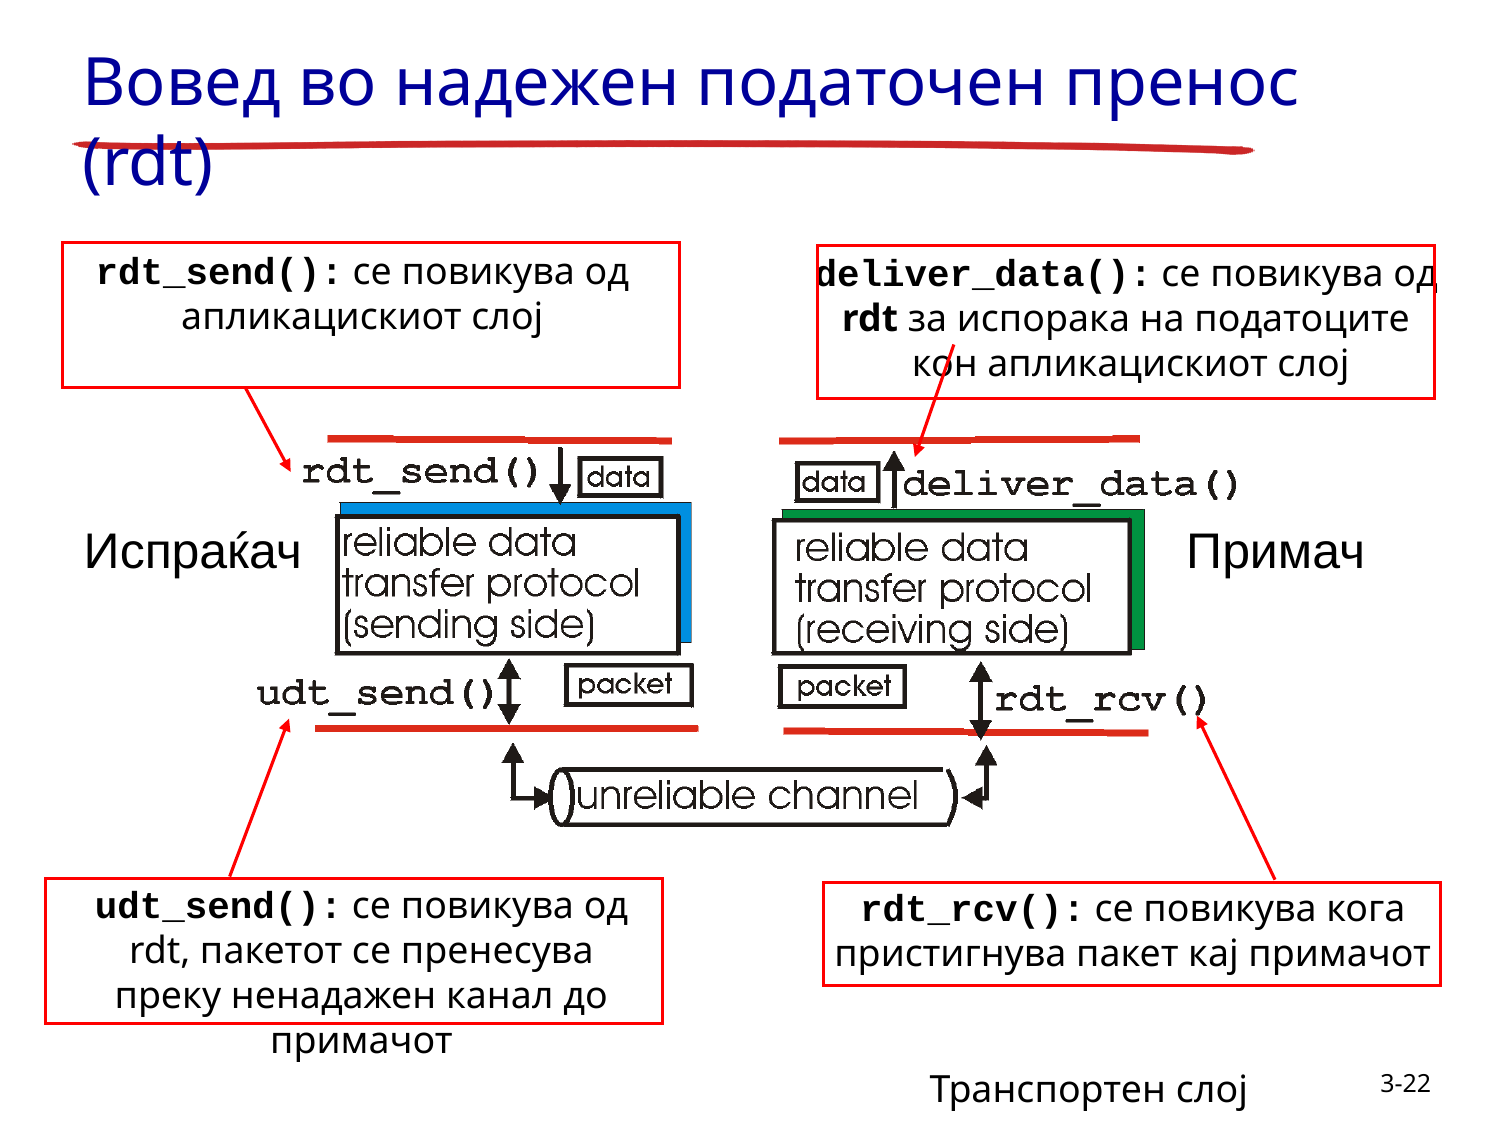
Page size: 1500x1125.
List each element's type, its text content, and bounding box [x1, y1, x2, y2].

text_box Испраќач [68, 511, 317, 586]
text_box rdt_send(): се повикува од апликацискиот слој [64, 244, 678, 345]
text_box Примач [1171, 511, 1381, 586]
text_box udt_send(): се повикува од rdt, пакетот се пренесува преку ненадажен канал до примачот [60, 880, 661, 1022]
text_box deliver_data(): се повикува од rdt за испорака на податоците кон апликацискиот слој [791, 241, 1461, 391]
picture [256, 435, 1236, 827]
text_box rdt_rcv(): се повикува кога пристигнува пакет кај примачот [825, 884, 1439, 982]
text_box udt_send(): се повикува од rdt, пакетот се пренесува преку ненадажен канал до примачот [60, 1025, 663, 1069]
text_box udt_send(): се повикува од rdt, пакетот се пренесува преку ненадажен канал до примачот [232, 873, 663, 877]
footer Транспортен слој [914, 1057, 1390, 1105]
text_box rdt_rcv(): се повикува кога пристигнува пакет кај примачот [807, 877, 1273, 982]
text_box rdt_send(): се повикува од апликацискиот слој [37, 239, 688, 345]
slide_number 3-<number> [1365, 1060, 1477, 1106]
text_box deliver_data(): се повикува од rdt за испорака на податоците кон апликацискиот слој [819, 247, 1433, 391]
text_box rdt_rcv(): се повикува кога пристигнува пакет кај примачот [1275, 877, 1459, 982]
title Вовед во надежен податочен пренос (rdt) [67, 31, 1343, 178]
